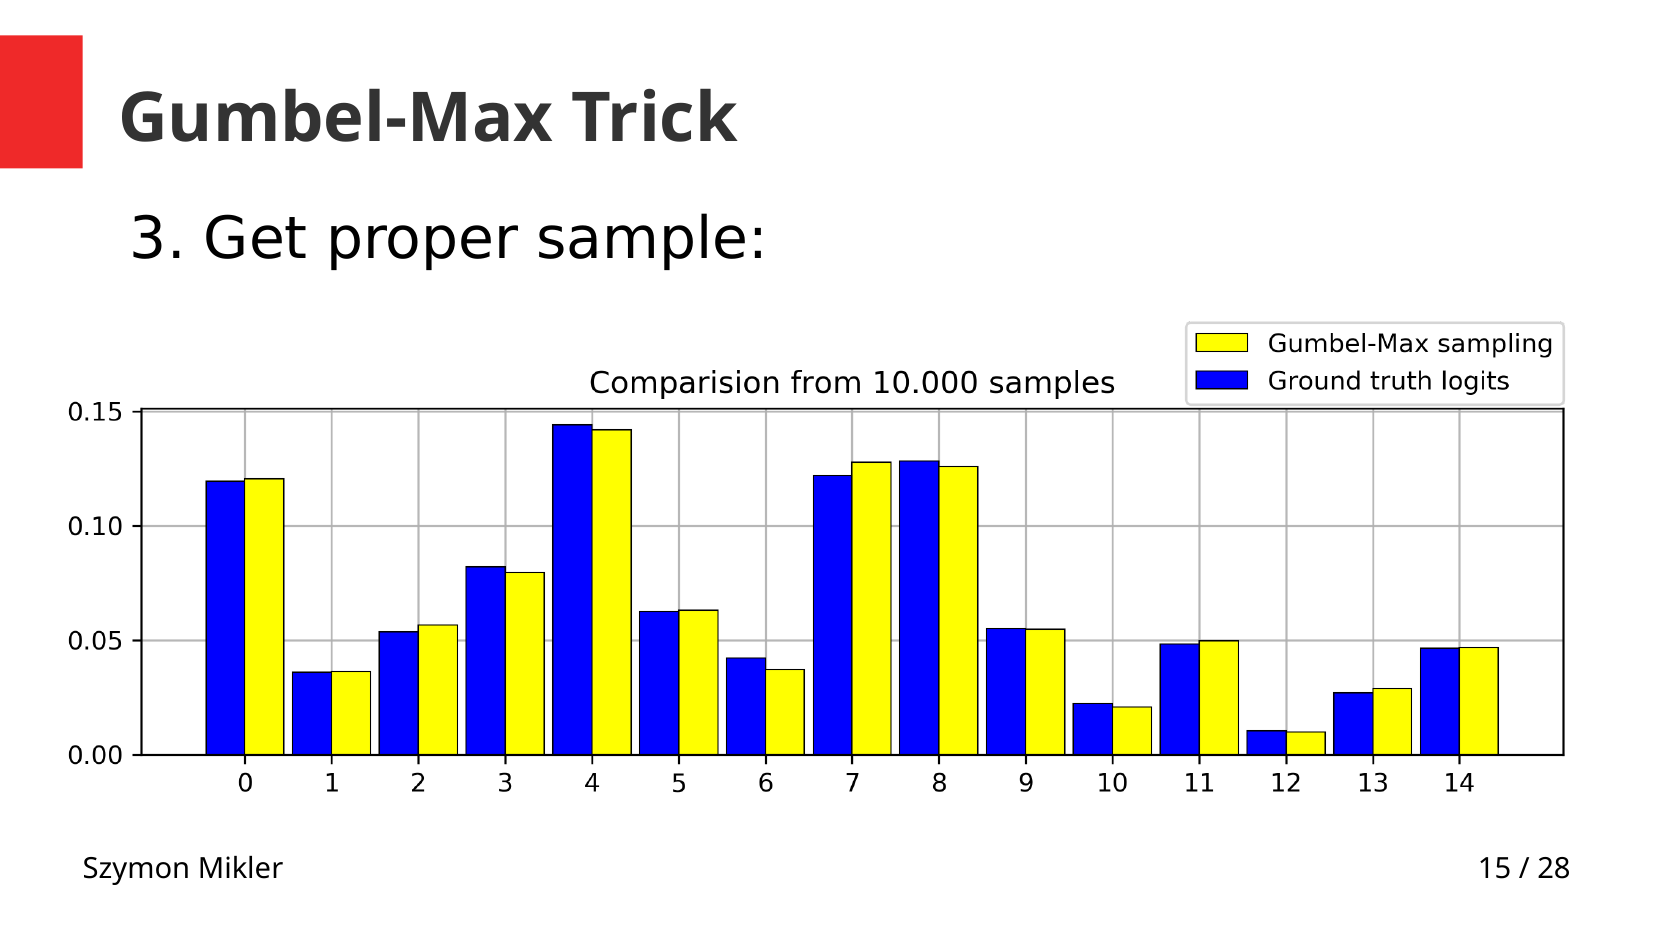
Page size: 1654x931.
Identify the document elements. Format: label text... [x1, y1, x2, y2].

title Gumbel-Max Trick [118, 37, 1571, 193]
subtitle 3. Get proper sample: [129, 204, 1548, 304]
picture [48, 304, 1583, 815]
